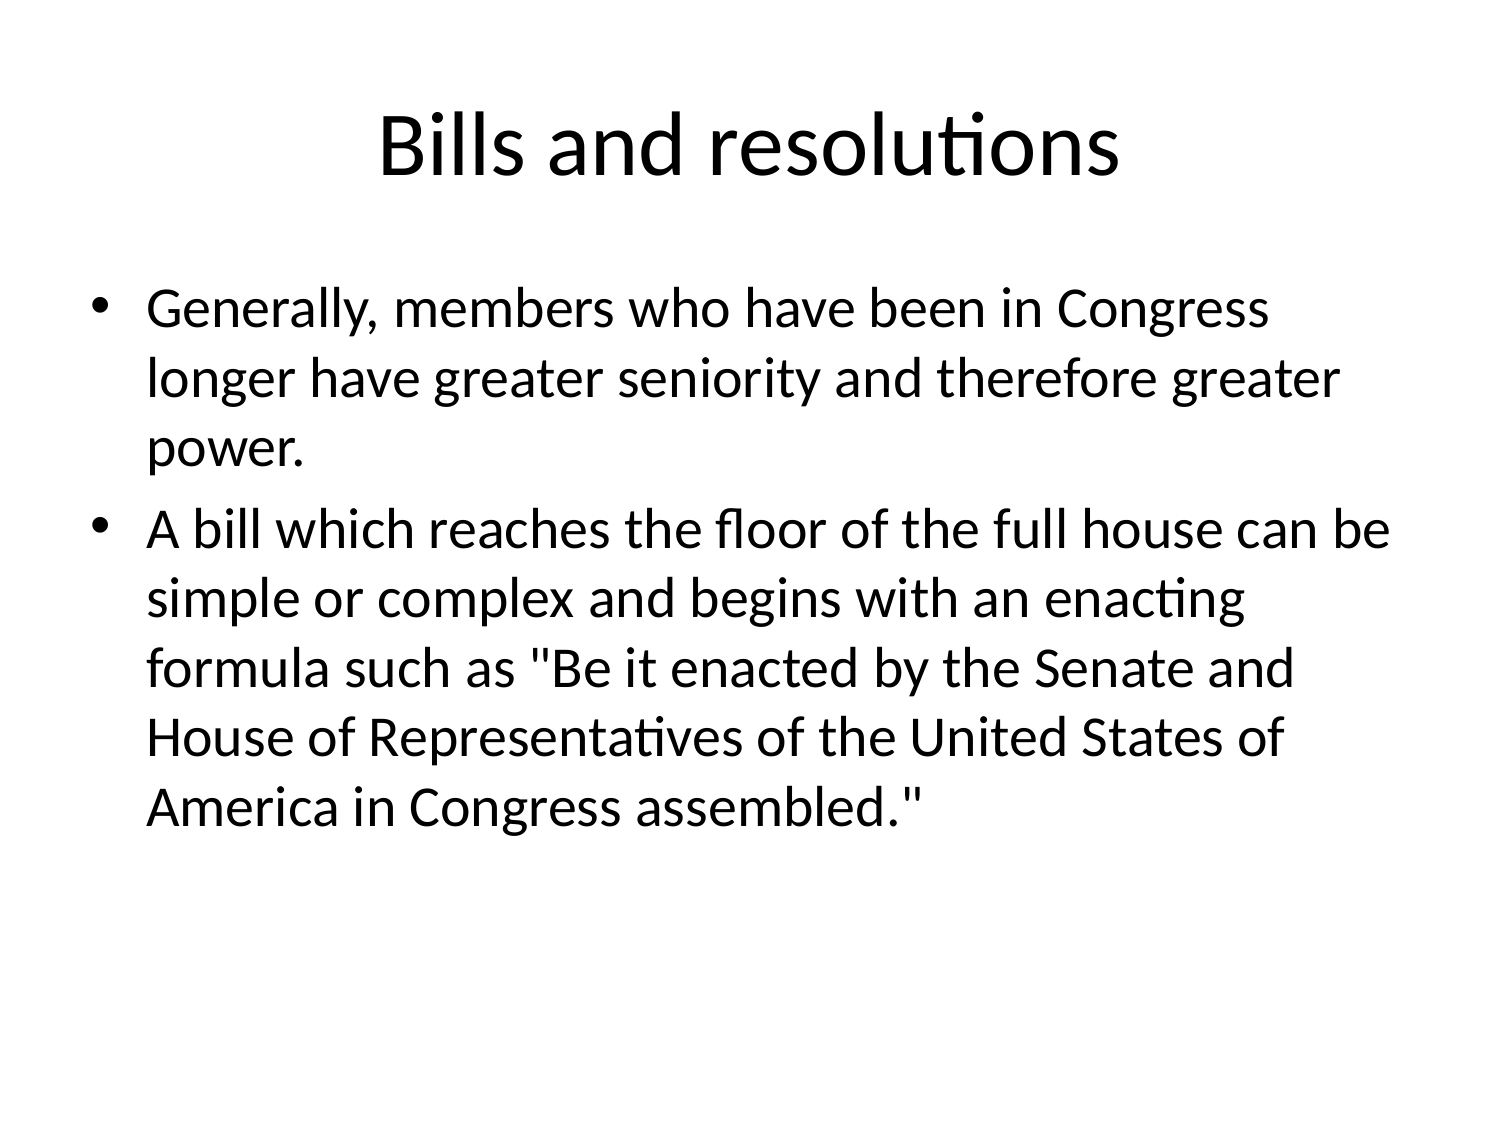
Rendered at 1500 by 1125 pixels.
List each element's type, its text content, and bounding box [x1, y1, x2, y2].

title Bills and resolutions [75, 45, 1425, 233]
list Generally, members who have been in Congress longer have greater seniority and therefore greater power. A bill which reaches the floor of the full house can be simple or complex and begins with an enacting formula such as "Be it enacted by the Senate and House of Representatives of the United States of America in Congress assembled." [75, 262, 1425, 1005]
